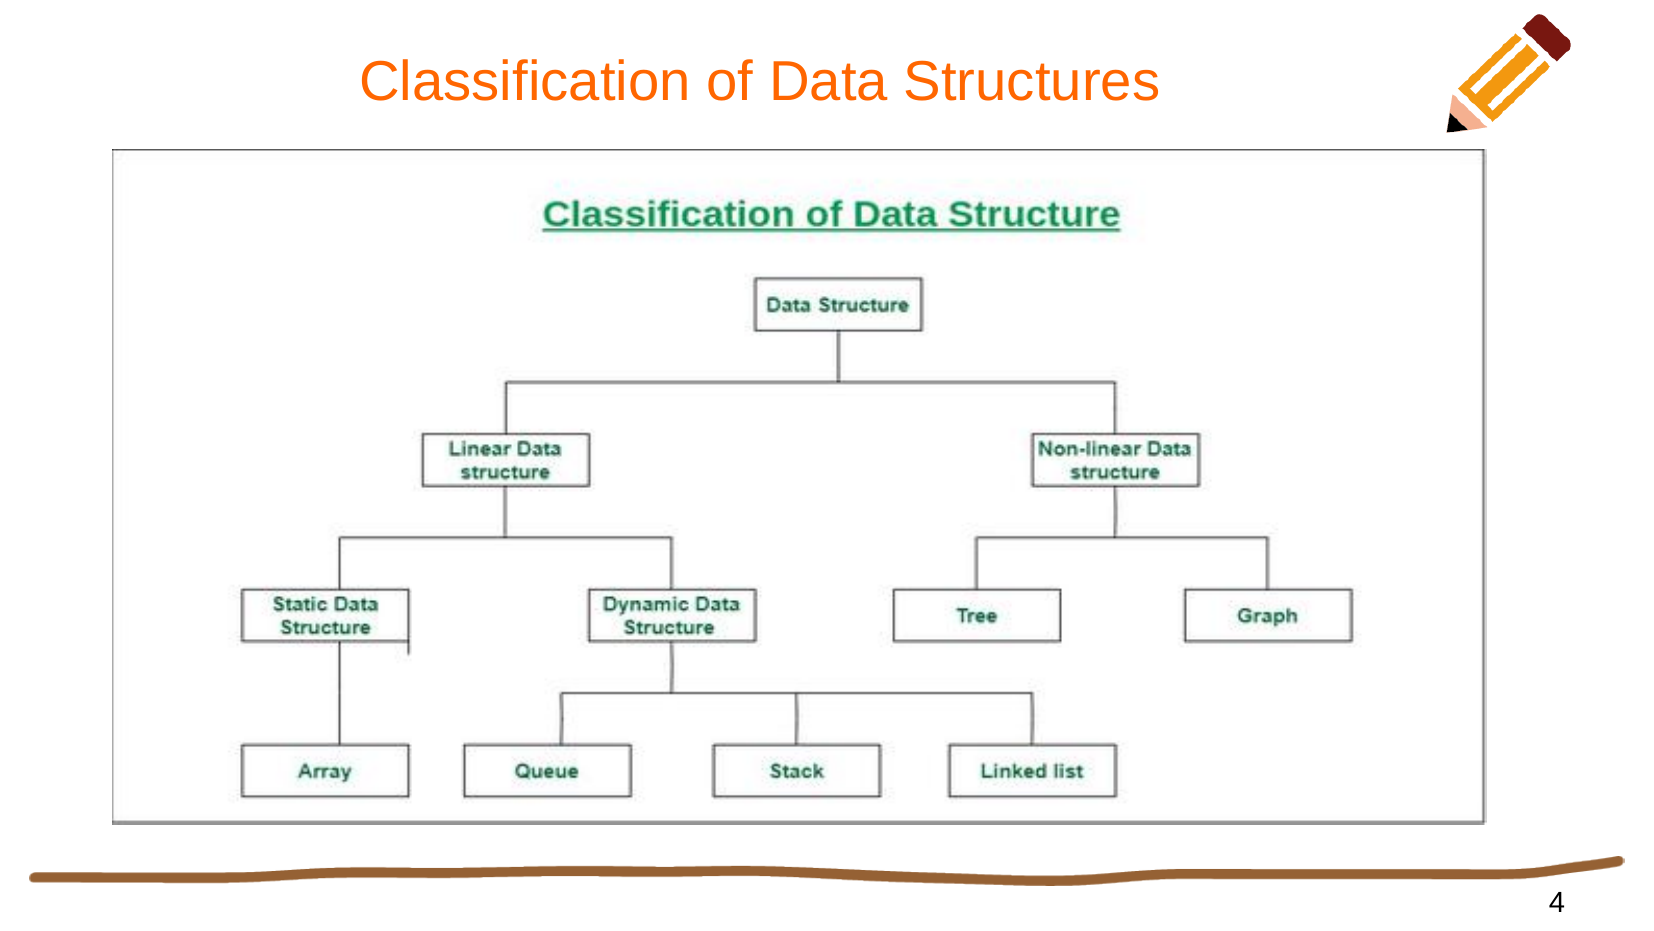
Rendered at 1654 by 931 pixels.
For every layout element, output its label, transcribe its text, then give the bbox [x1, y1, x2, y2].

picture [112, 149, 1487, 826]
title Classification of Data Structures [88, 29, 1447, 133]
picture [29, 856, 1625, 886]
picture [1446, 14, 1571, 133]
